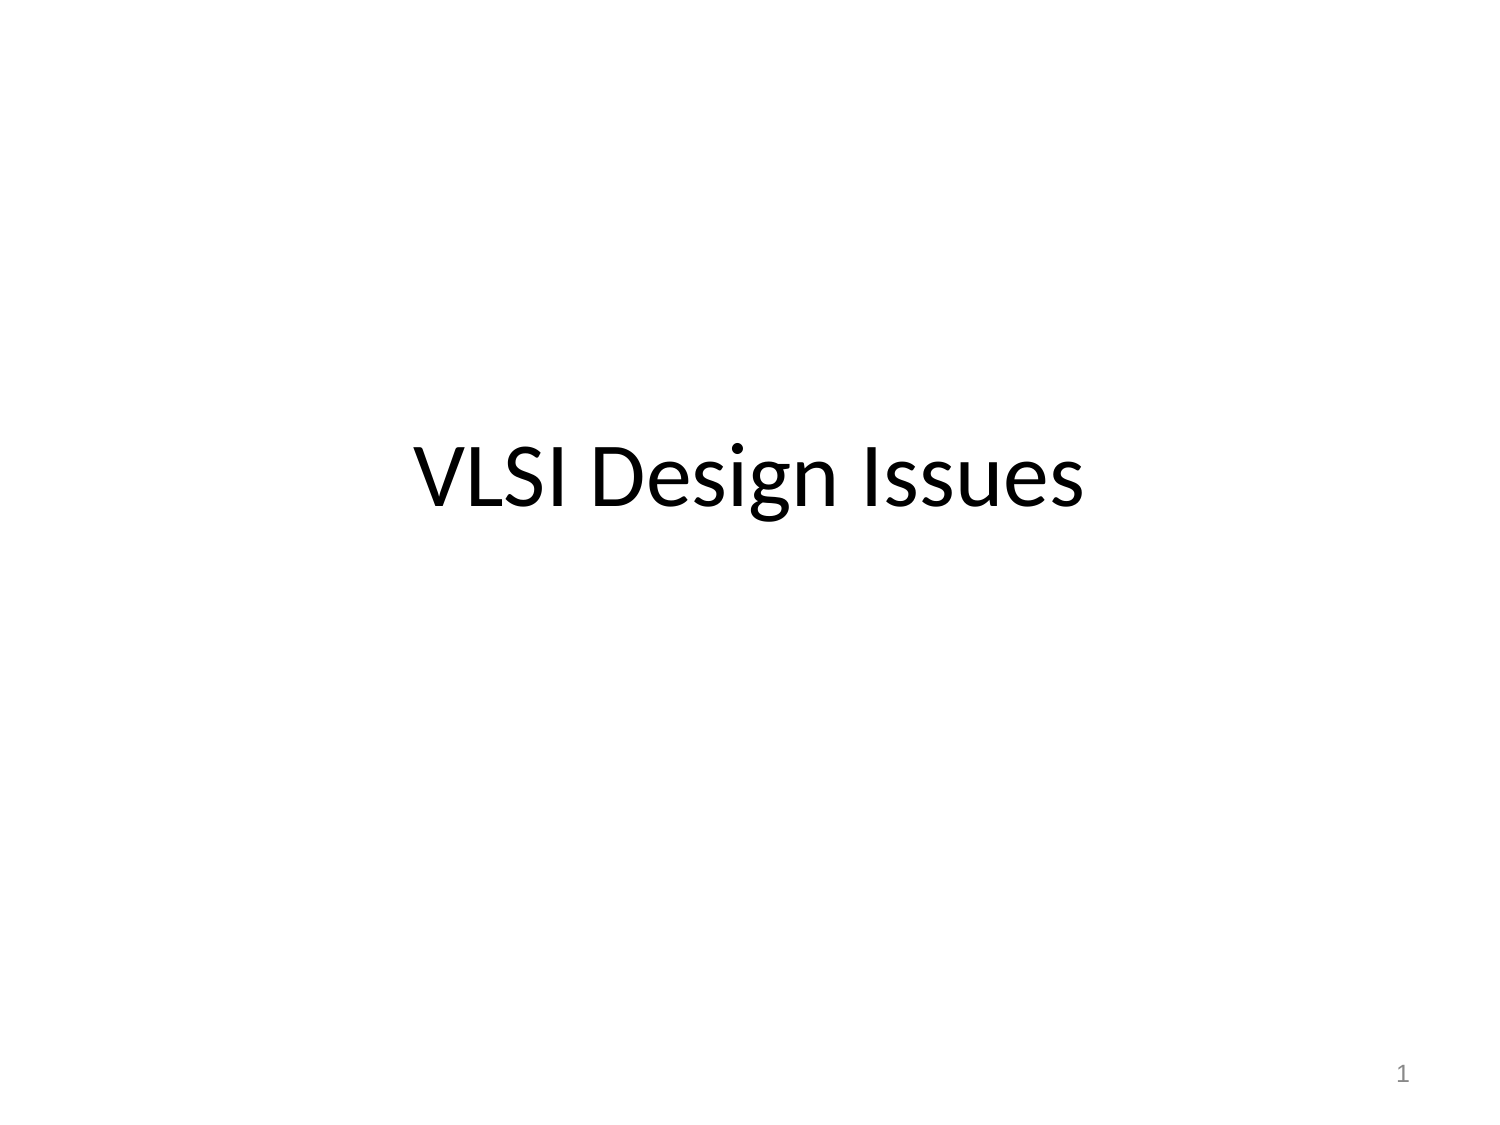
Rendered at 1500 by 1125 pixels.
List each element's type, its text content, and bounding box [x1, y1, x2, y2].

text_box <number> [1074, 1042, 1426, 1103]
text_box VLSI Design Issues [112, 349, 1388, 591]
